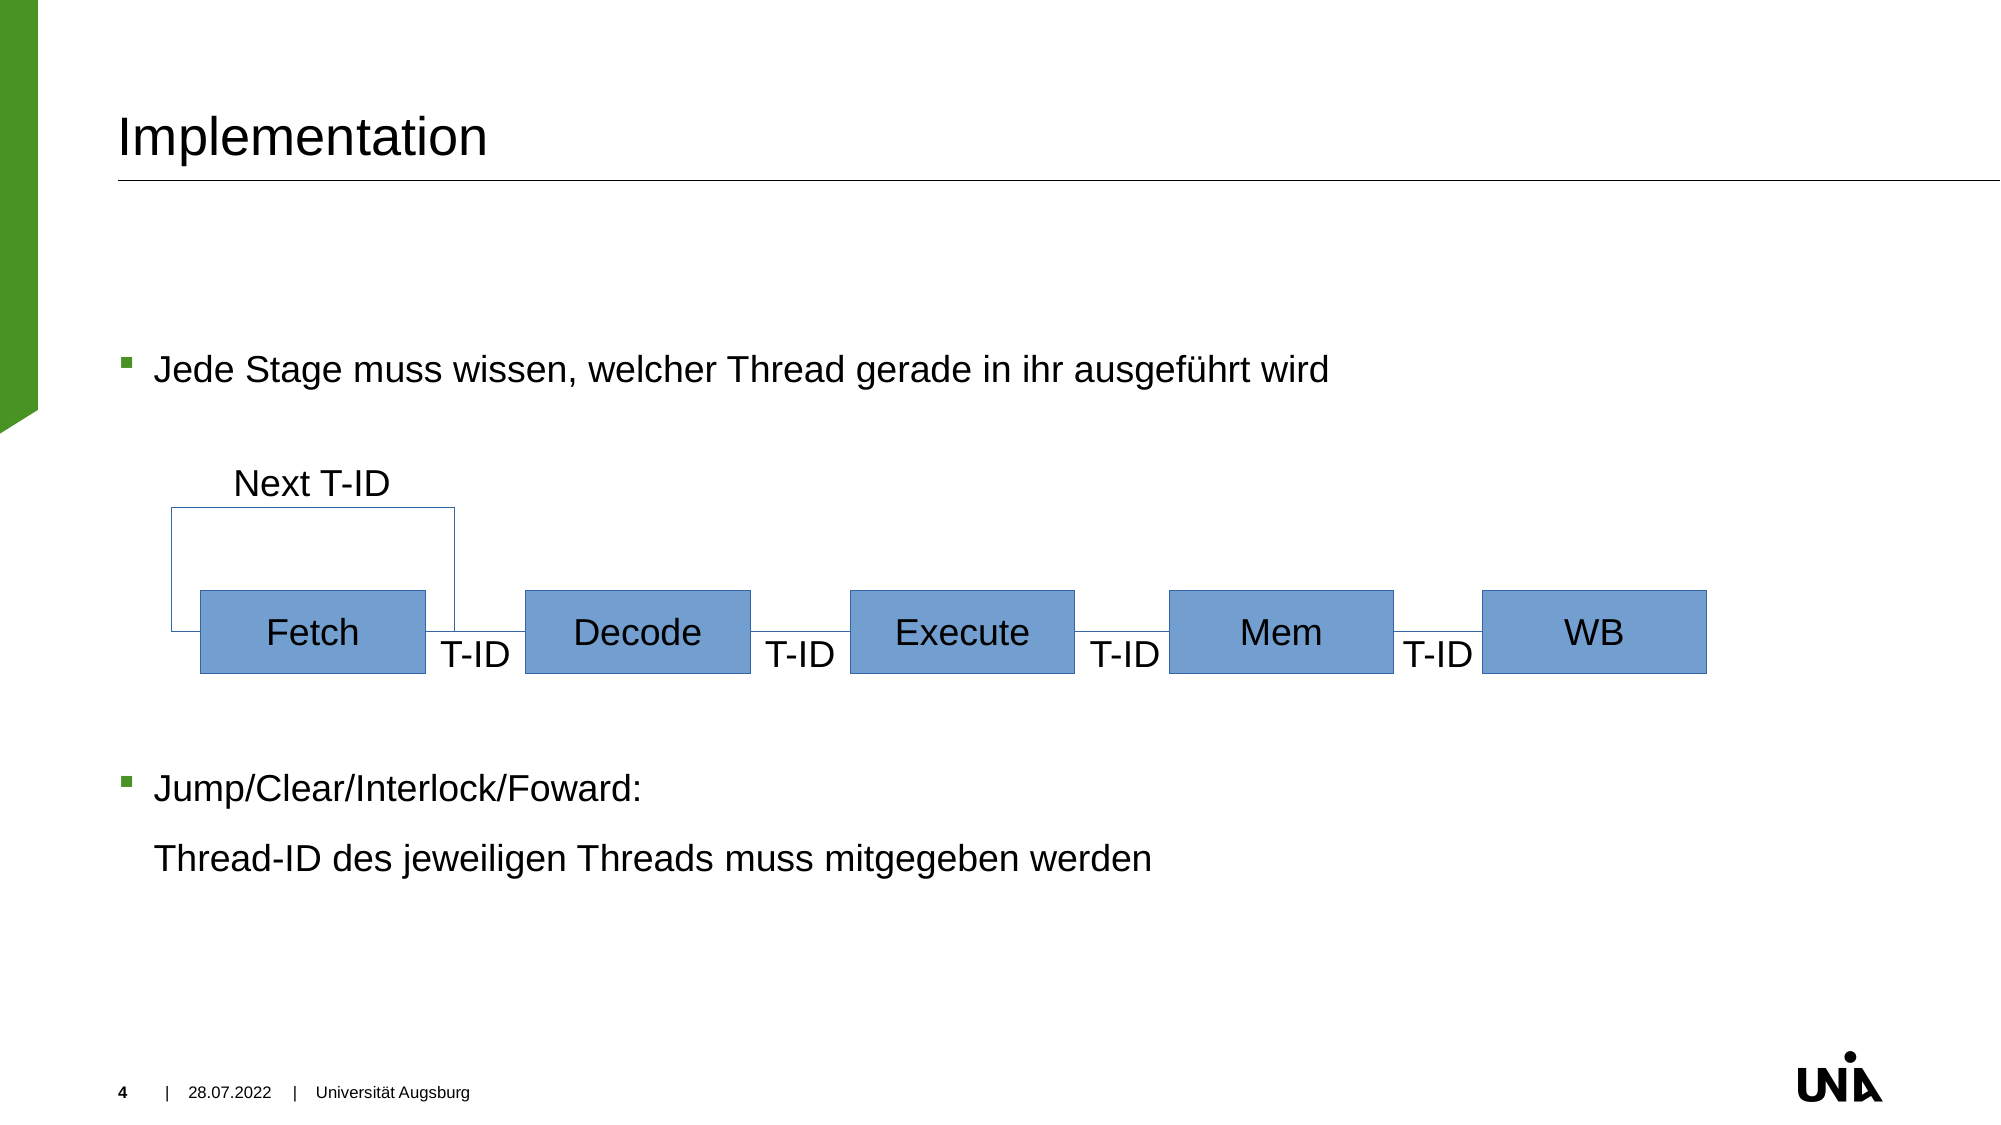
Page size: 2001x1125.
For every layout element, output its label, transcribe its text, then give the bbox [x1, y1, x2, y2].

title Implementation [117, 0, 1882, 167]
text_box T-ID [425, 625, 526, 683]
text_box Mem [1169, 590, 1394, 674]
text_box T-ID [1074, 625, 1176, 683]
slide_number <Foliennummer> [118, 1066, 171, 1102]
text_box T-ID [1387, 625, 1489, 683]
picture [1798, 1051, 1883, 1102]
slide_number | 28.07.2022 [171, 1066, 292, 1102]
text_box Next T-ID [218, 454, 406, 512]
text_box Fetch [200, 590, 426, 674]
text_box T-ID [750, 625, 851, 631]
footer | Universität Augsburg [292, 1066, 1490, 1102]
list Jede Stage muss wissen, welcher Thread gerade in ihr ausgeführt wird Jump/Clear/Interlock/Foward: Thread-ID des jeweiligen Threads muss mitgegeben werden [118, 274, 1883, 1037]
text_box WB [1482, 590, 1707, 674]
text_box Execute [850, 590, 1075, 674]
text_box T-ID [750, 632, 851, 683]
text_box Decode [525, 590, 751, 674]
